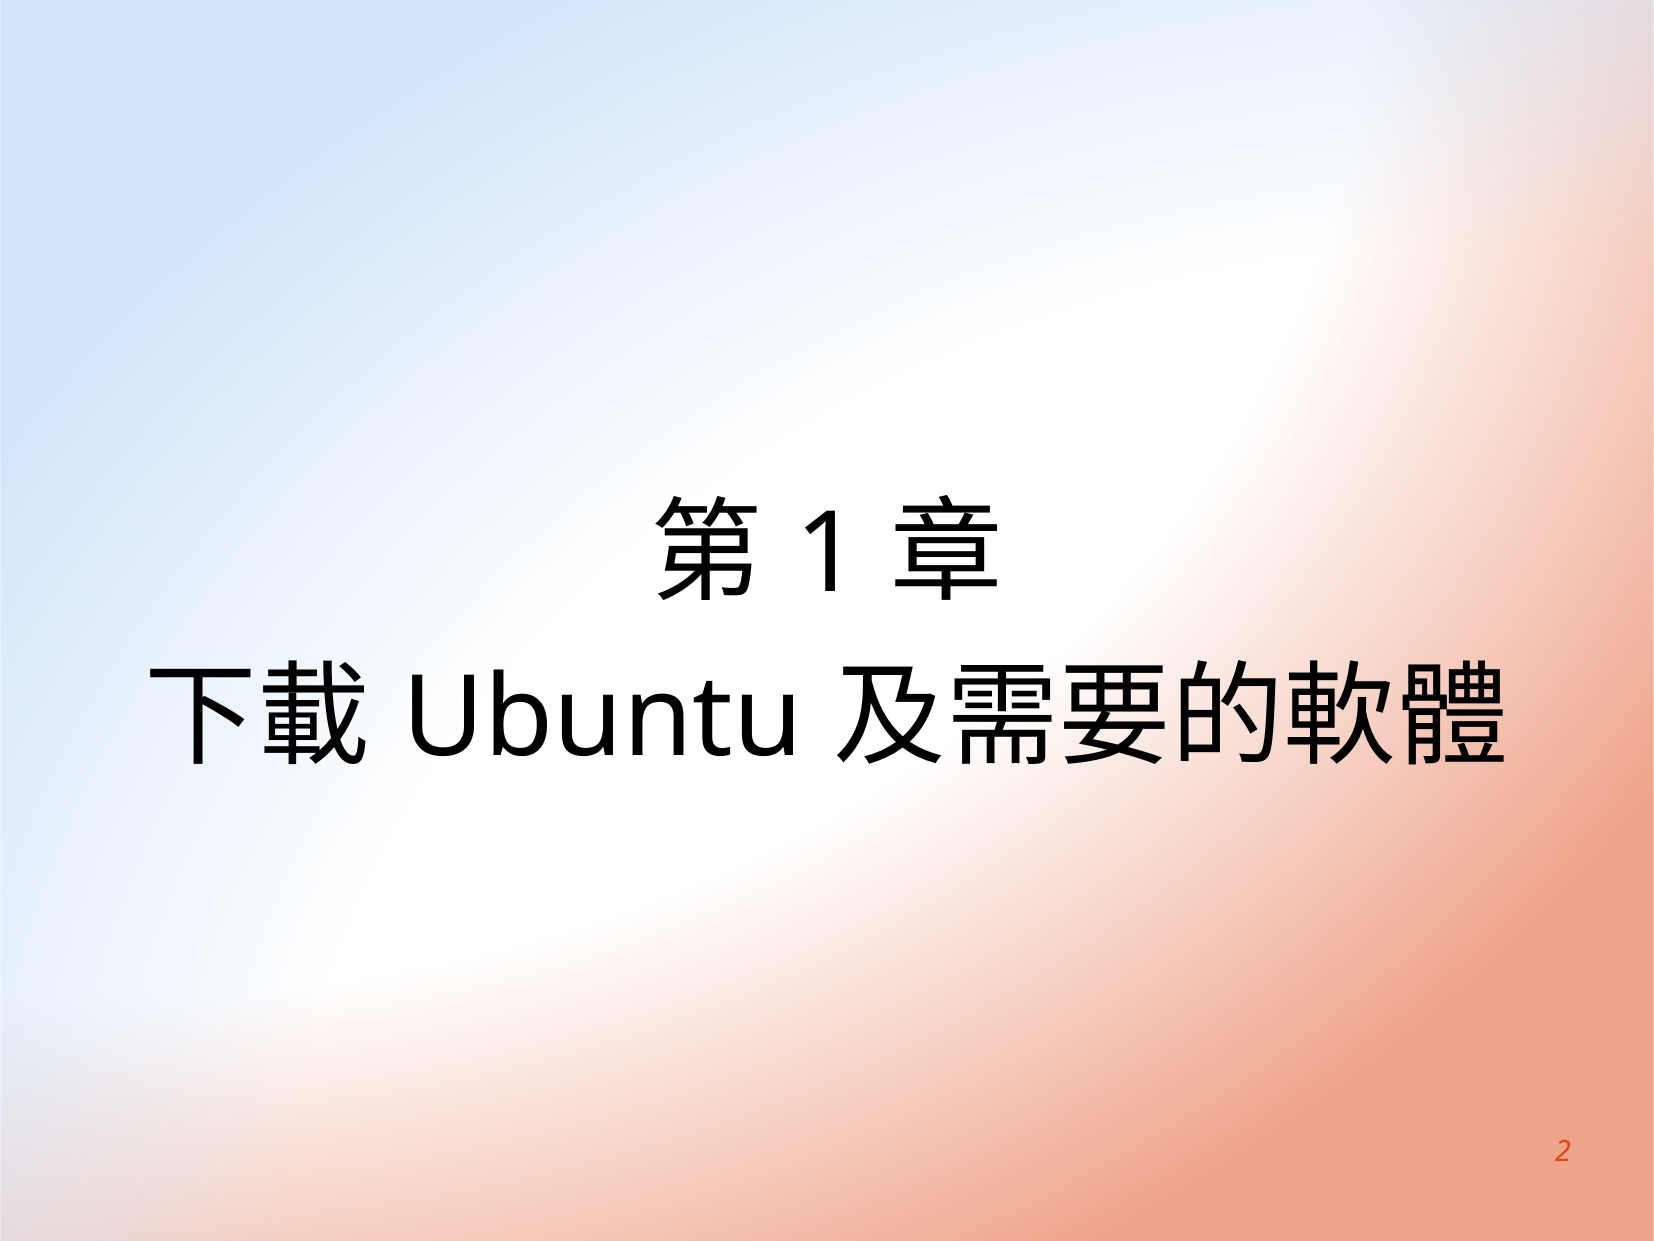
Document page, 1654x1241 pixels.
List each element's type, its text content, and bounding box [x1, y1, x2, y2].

subtitle 第1章 下載Ubuntu及需要的軟體 [82, 49, 1571, 1201]
picture [0, 0, 1654, 1241]
